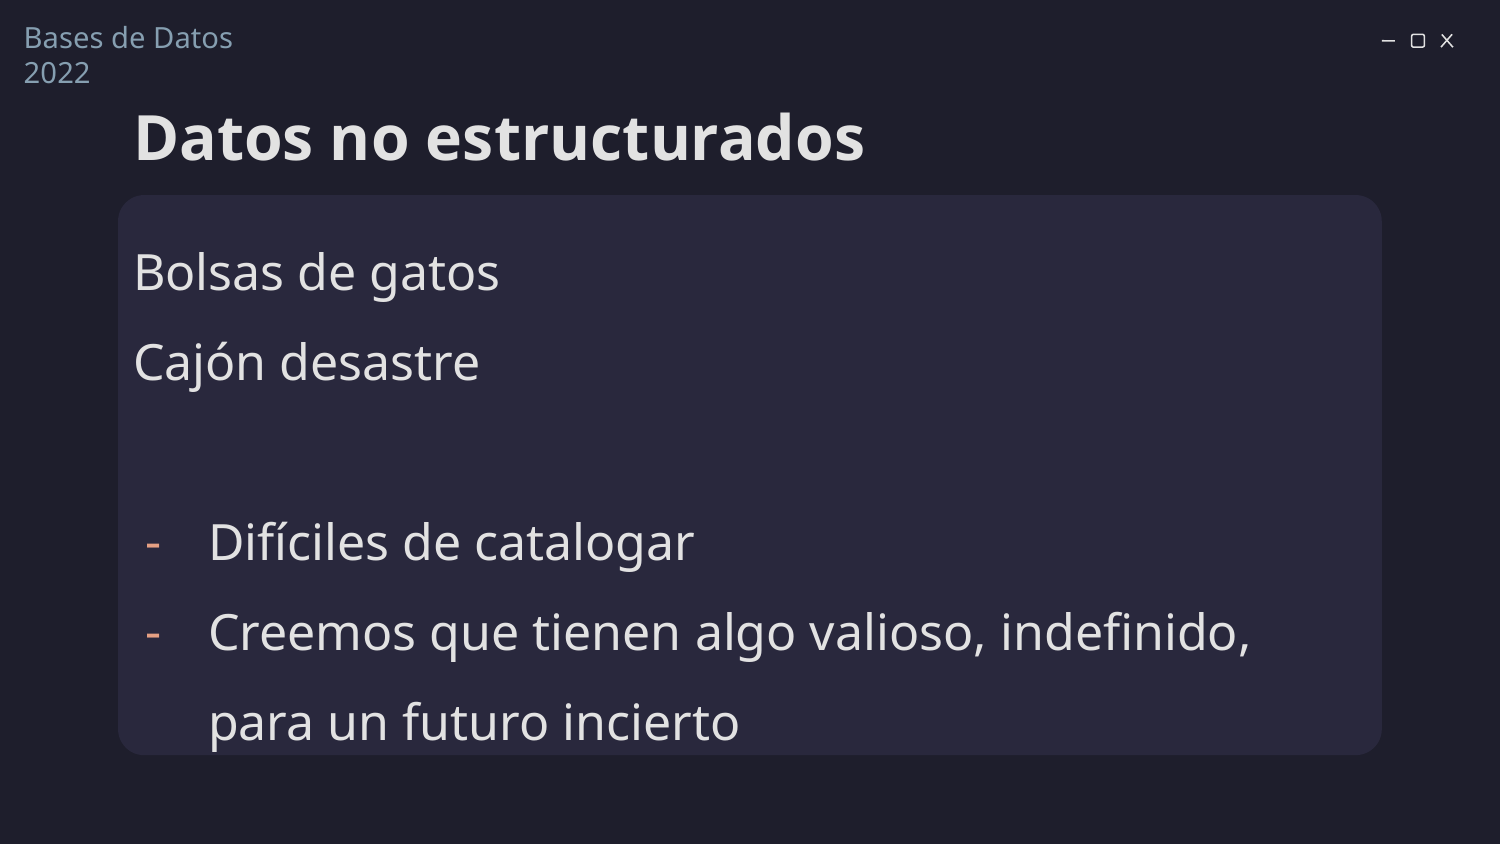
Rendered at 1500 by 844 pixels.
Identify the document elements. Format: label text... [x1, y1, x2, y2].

list Bolsas de gatos Cajón desastre Difíciles de catalogar Creemos que tienen algo valioso, indefinido, para un futuro incierto [118, 195, 1382, 750]
title Datos no estructurados [118, 88, 1382, 183]
